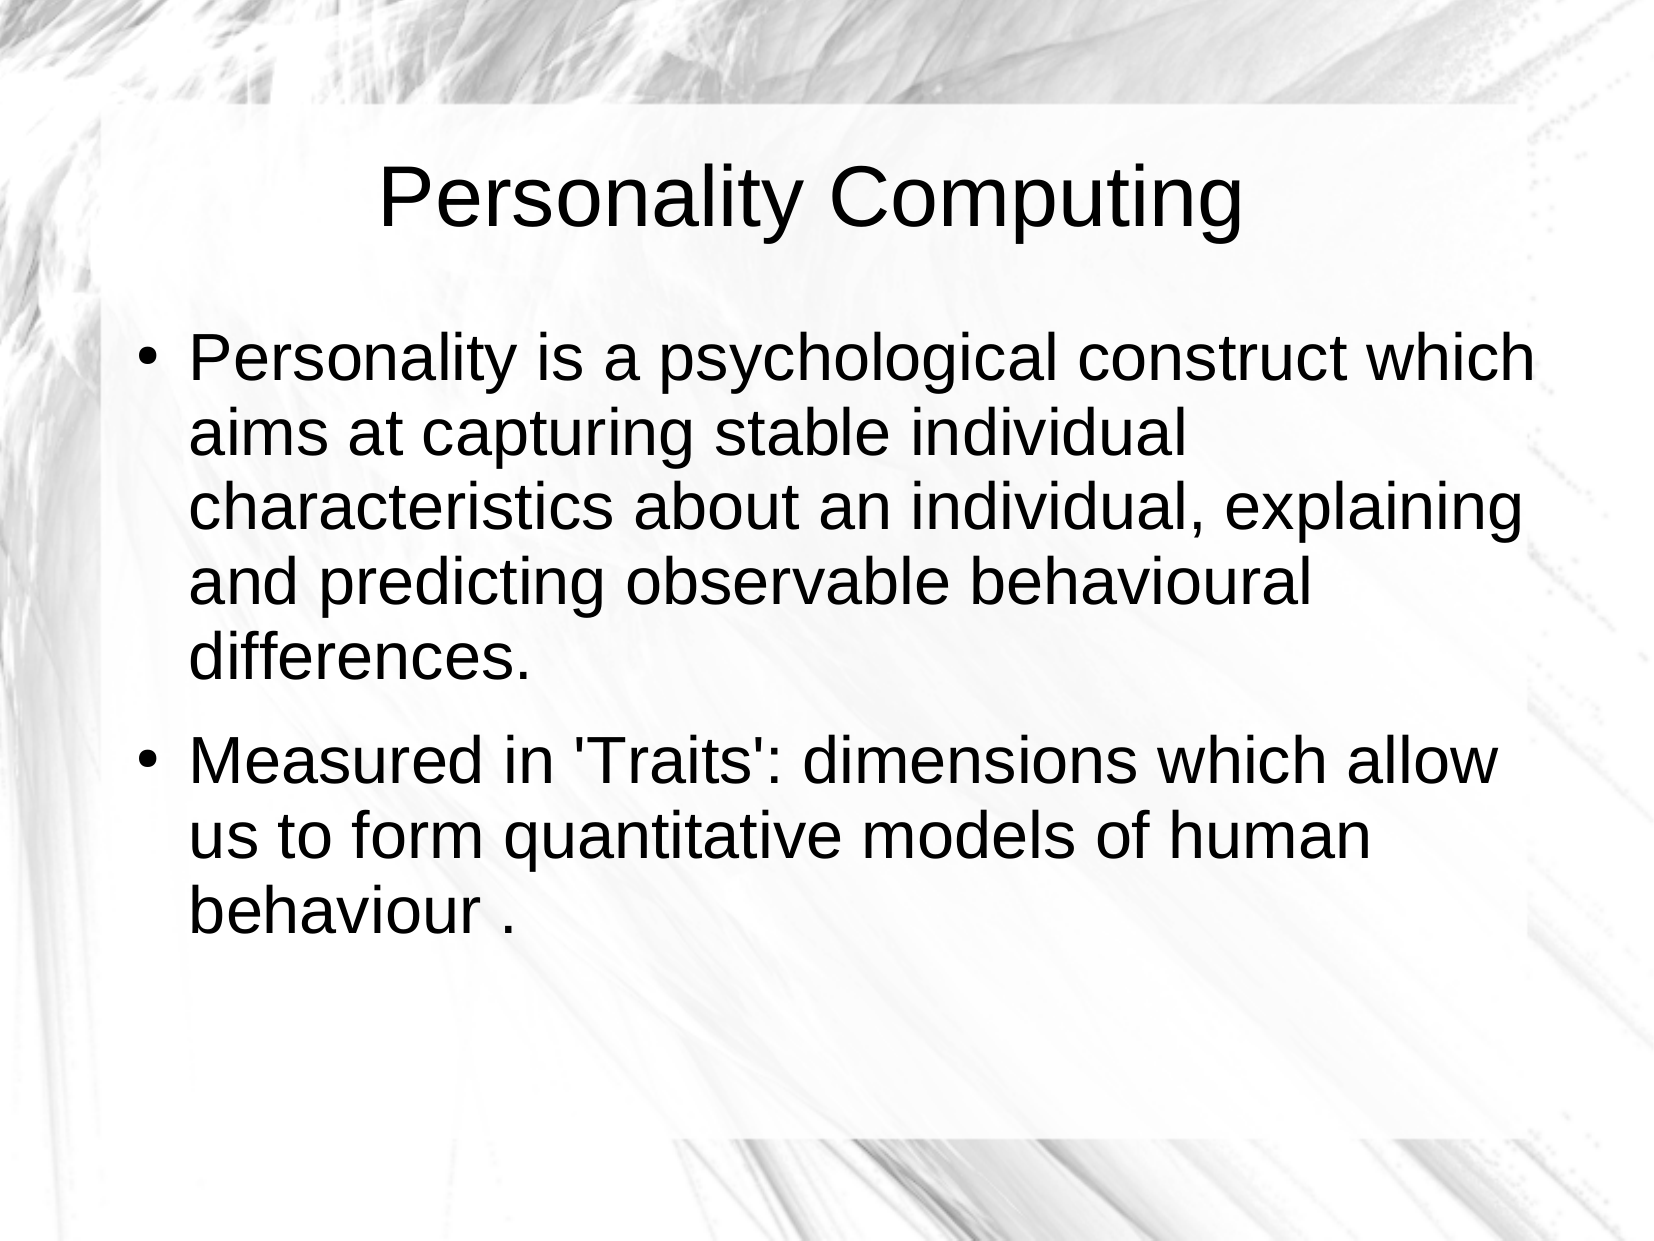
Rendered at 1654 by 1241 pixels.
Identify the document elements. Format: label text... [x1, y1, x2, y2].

list Personality is a psychological construct which aims at capturing stable individual characteristics about an individual, explaining and predicting observable behavioural differences. Measured in 'Traits': dimensions which allow us to form quantitative models of human behaviour . [118, 319, 1571, 948]
title Personality Computing [118, 112, 1506, 281]
picture [0, 0, 1654, 1241]
